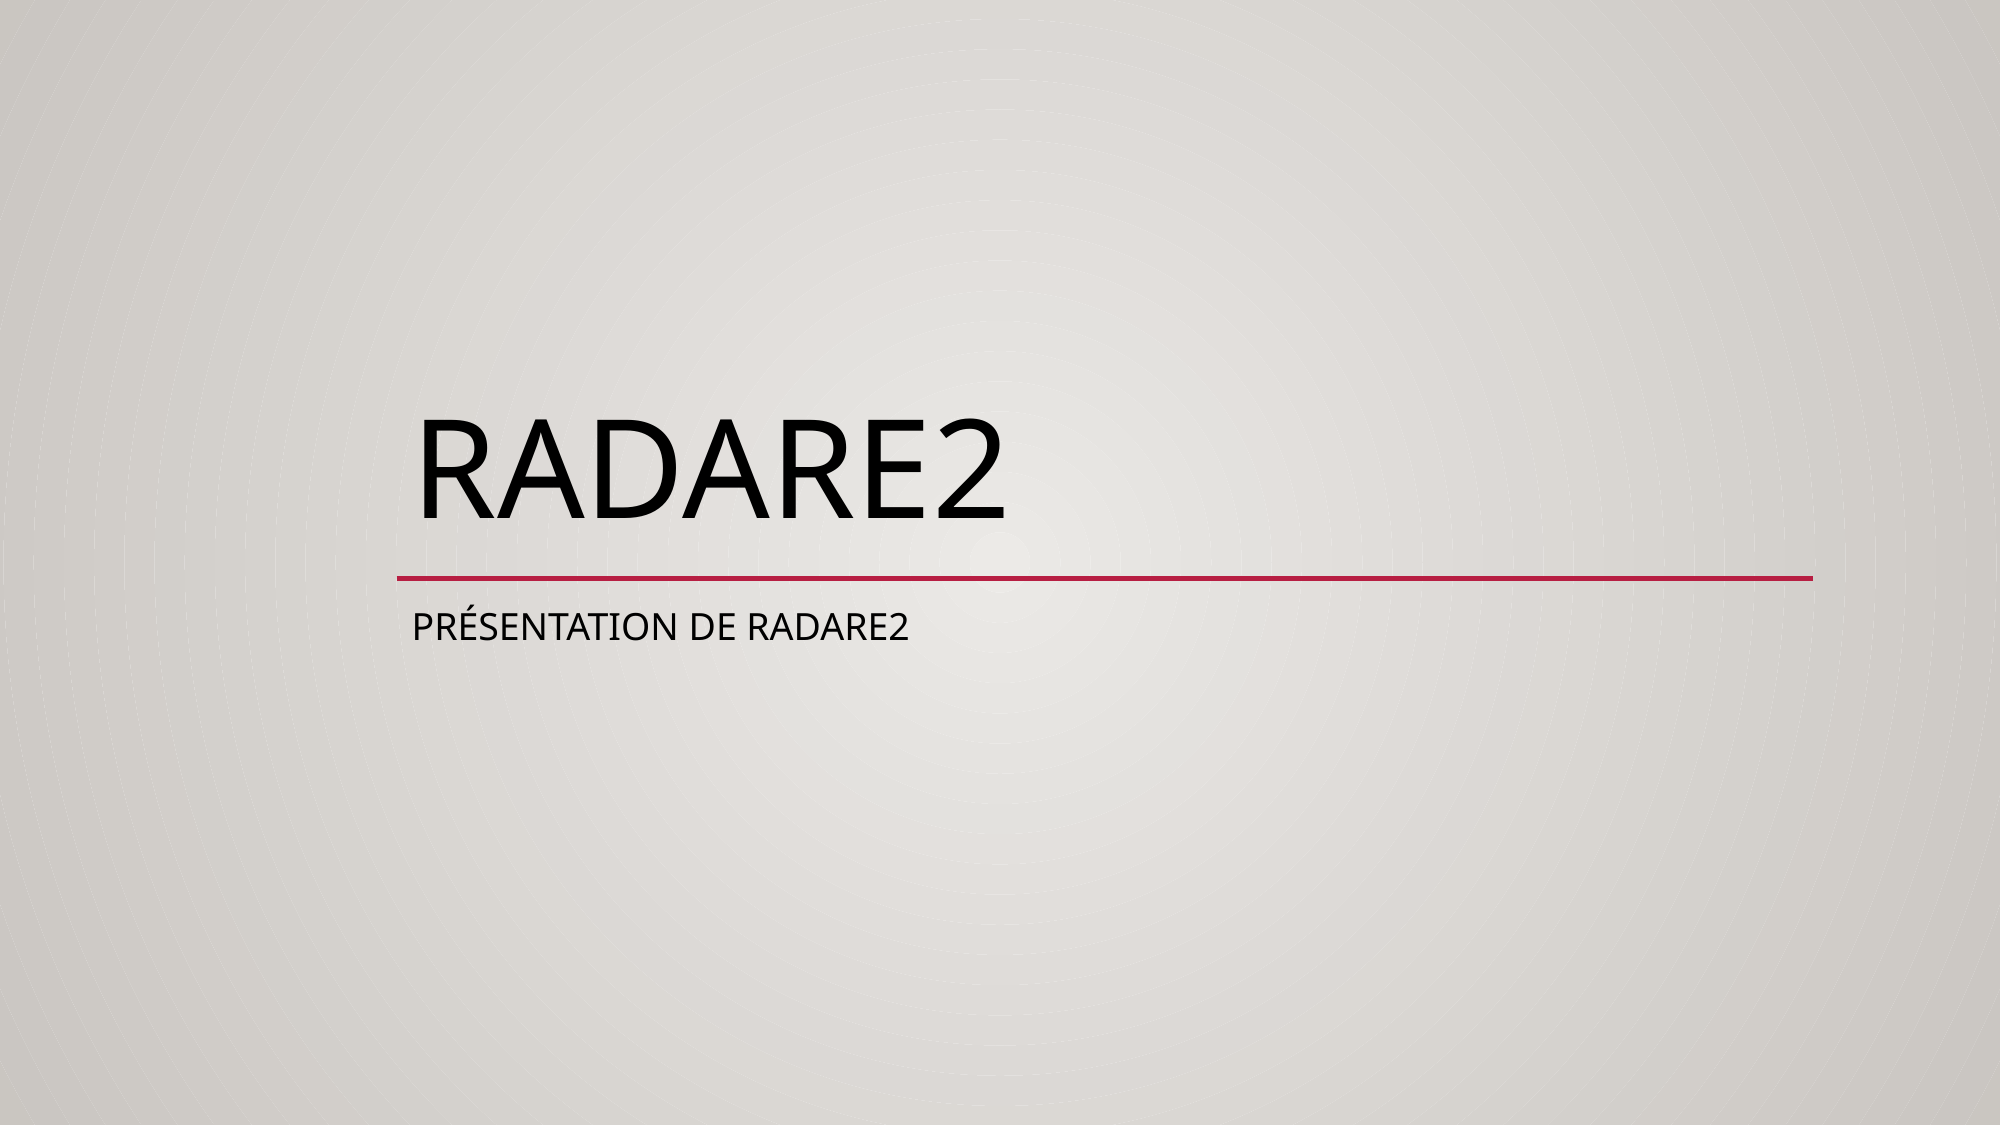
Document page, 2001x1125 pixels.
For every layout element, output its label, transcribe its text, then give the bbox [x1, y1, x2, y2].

title RADARE2 [396, 131, 1814, 549]
subtitle Présentation de radare2 [396, 579, 1814, 740]
